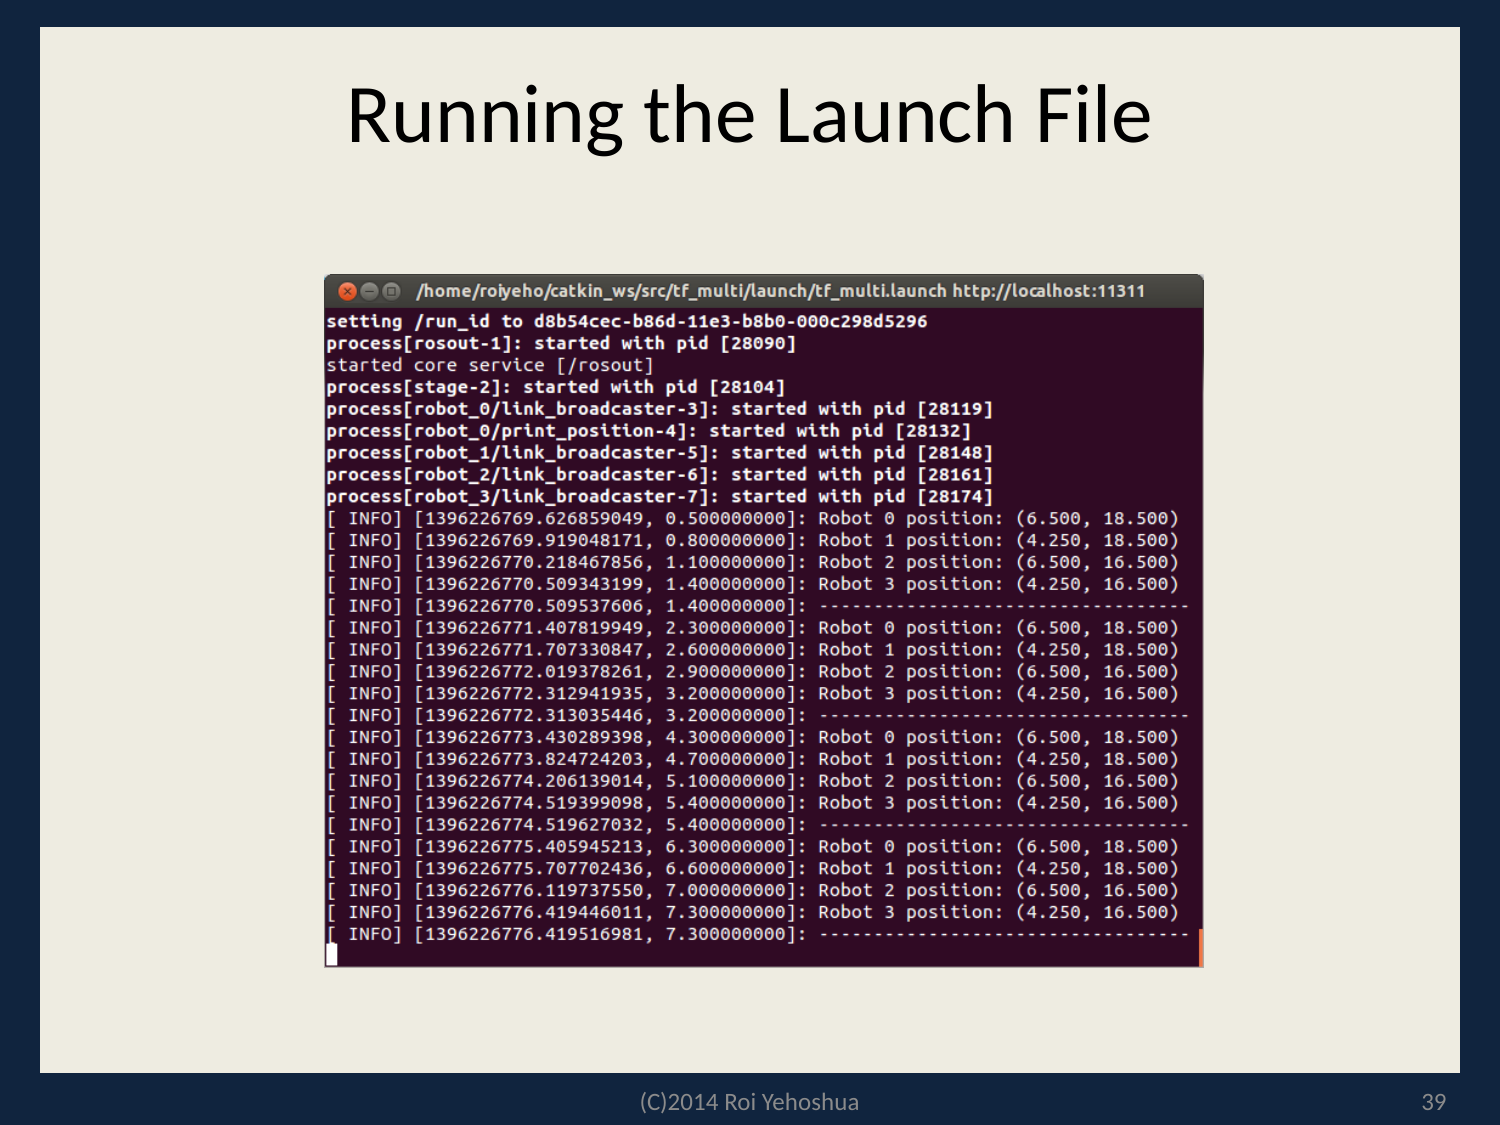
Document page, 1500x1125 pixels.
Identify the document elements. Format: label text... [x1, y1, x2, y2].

footer (C)2014 Roi Yehoshua [512, 1074, 988, 1125]
title Running the Launch File [37, 31, 1463, 188]
slide_number <number> [1111, 1074, 1462, 1125]
picture [324, 274, 1204, 968]
